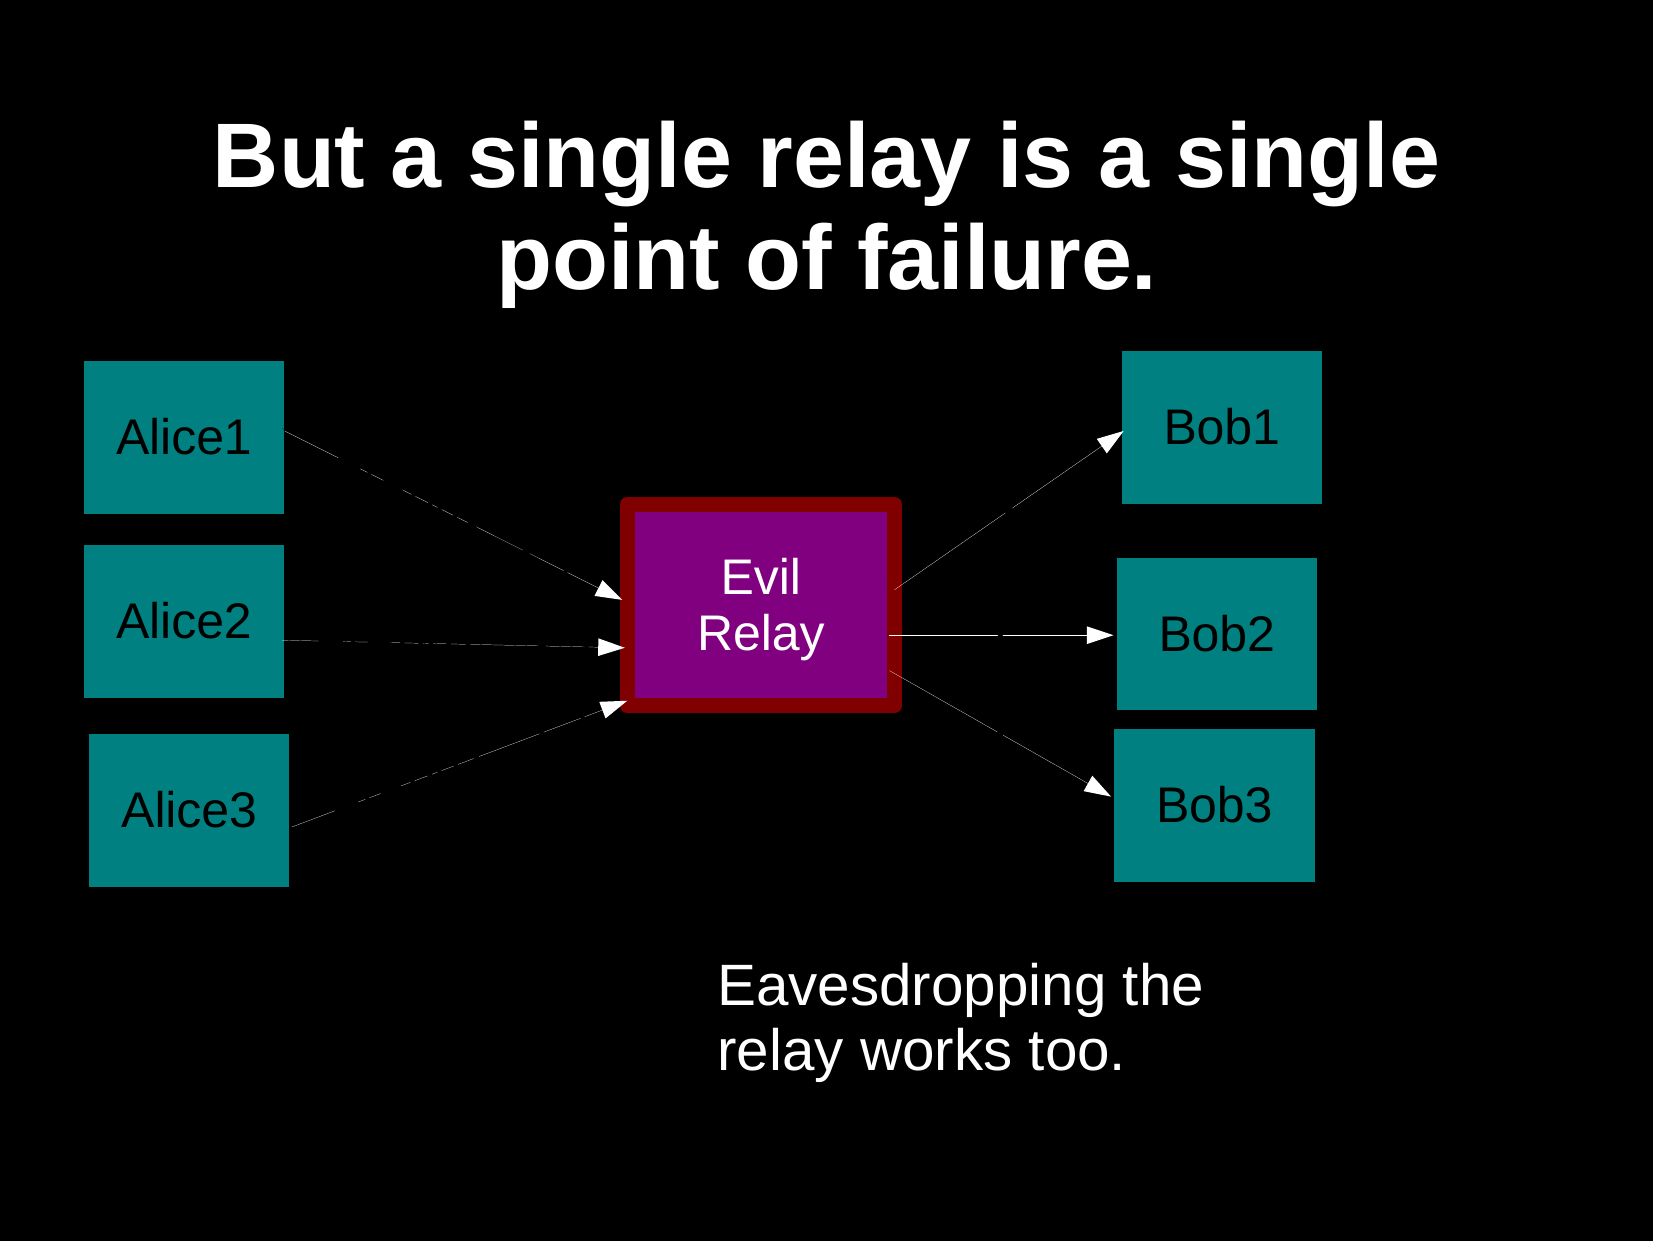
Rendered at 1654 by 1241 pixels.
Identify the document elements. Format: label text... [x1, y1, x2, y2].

text_box Alice2 [83, 544, 285, 699]
text_box Bob3 [1113, 728, 1316, 883]
text_box Evil Relay [627, 504, 895, 706]
text_box Alice1 [83, 360, 285, 515]
title But a single relay is a single point of failure. [121, 88, 1534, 325]
text_box Bob1 [1121, 350, 1323, 505]
text_box Bob2 [1116, 557, 1318, 711]
text_box Alice3 [88, 733, 290, 888]
text_box Eavesdropping the relay works too. [702, 945, 1283, 1106]
